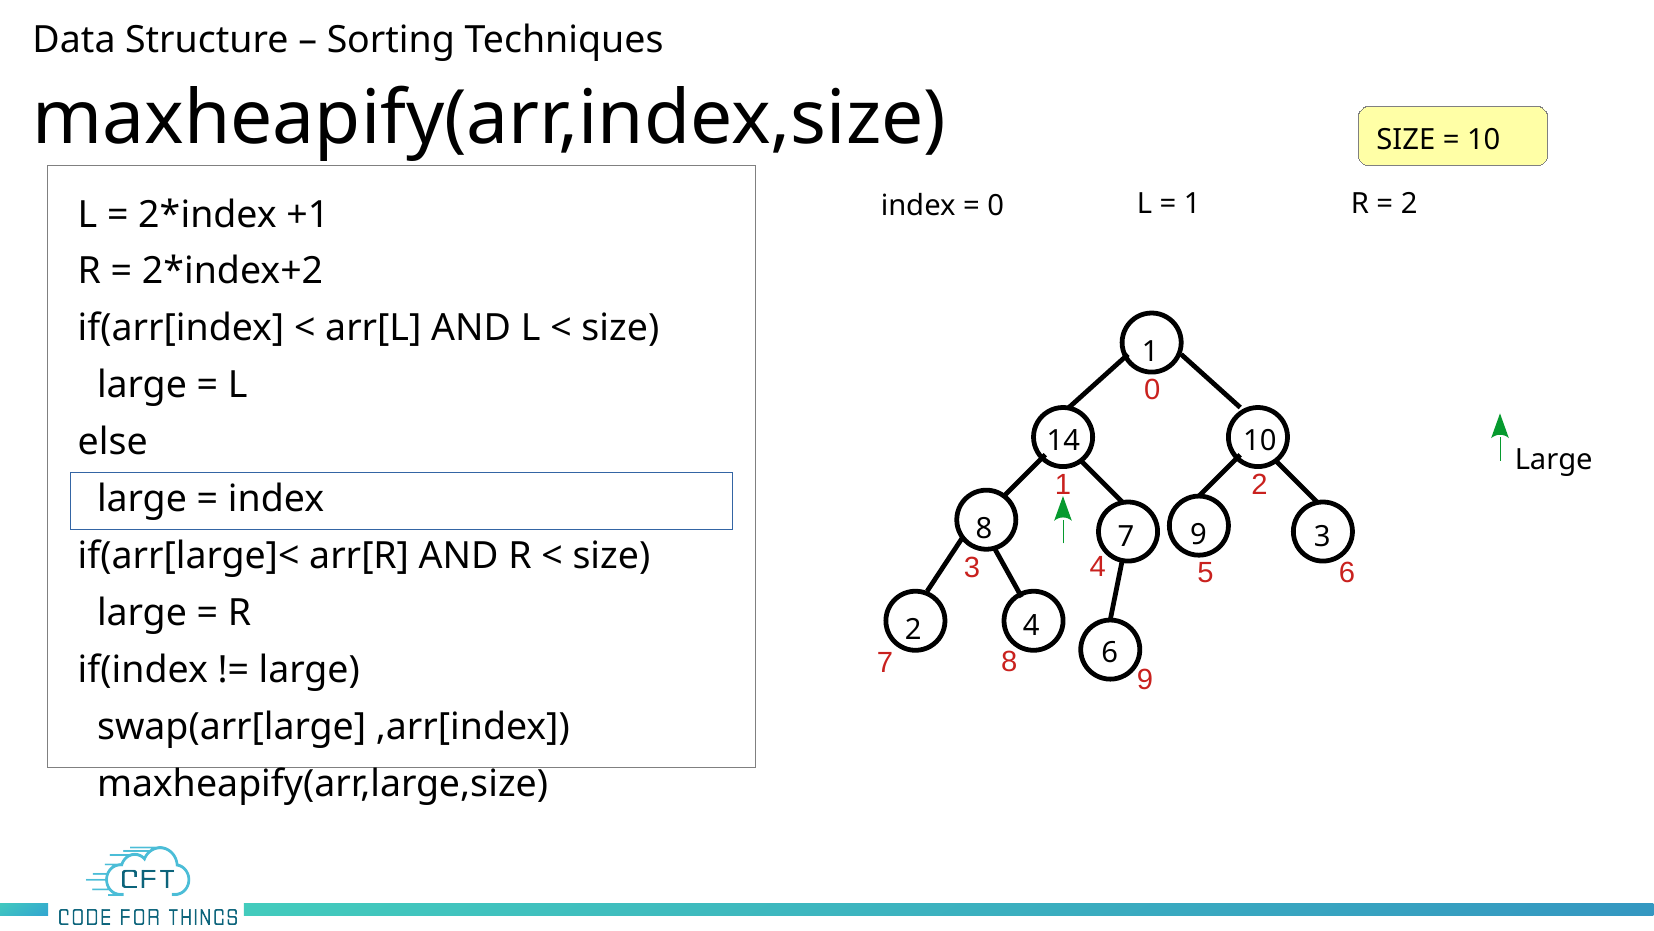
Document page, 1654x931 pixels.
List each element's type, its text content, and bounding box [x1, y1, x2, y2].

text_box [1169, 508, 1175, 543]
text_box [1003, 605, 1008, 636]
text_box 4 [1074, 542, 1121, 591]
title Data Structure – Sorting Techniques maxheapify(arr,index,size) [32, 12, 1184, 166]
text_box 2 [1236, 460, 1283, 509]
text_box [1049, 407, 1077, 411]
text_box 4 [1008, 597, 1057, 647]
text_box index = 0 [830, 177, 1075, 227]
text_box 0 [1129, 365, 1176, 414]
text_box SIZE = 10 [1361, 110, 1542, 160]
text_box [1121, 557, 1144, 562]
text_box [1135, 633, 1140, 666]
text_box [1098, 517, 1102, 542]
text_box 7 [1102, 507, 1151, 557]
text_box [1111, 501, 1145, 507]
text_box 10 [1228, 411, 1296, 461]
text_box [893, 591, 938, 601]
text_box [885, 605, 890, 636]
text_box [964, 490, 1009, 500]
text_box [1095, 620, 1126, 624]
text_box 2 [890, 601, 939, 651]
text_box 3 [949, 543, 955, 552]
text_box [1080, 632, 1086, 667]
text_box [1244, 407, 1272, 411]
text_box [1010, 502, 1016, 538]
text_box [315, 733, 325, 737]
text_box [939, 602, 946, 639]
text_box Large [1464, 431, 1622, 481]
text_box [1306, 501, 1340, 507]
text_box 1 [1119, 322, 1187, 373]
text_box [1293, 514, 1299, 549]
text_box 6 [1324, 548, 1371, 597]
text_box 8 [986, 638, 1033, 686]
text_box 5 [1182, 548, 1229, 597]
picture [59, 846, 237, 925]
text_box [47, 166, 756, 768]
text_box R = 2 [1300, 175, 1457, 225]
text_box 1 [1039, 460, 1086, 509]
text_box L = 2*index +1 R = 2*index+2 if(arr[index] < arr[L] AND L < size) large = L else large = index if(arr[large]< arr[R] AND R < size) large = R if(index != large) swap(arr[large] ,arr[index]) maxheapify(arr,large,size) [53, 179, 756, 733]
text_box [172, 733, 182, 737]
text_box [1130, 312, 1173, 322]
text_box [1033, 647, 1048, 651]
text_box 9 [1122, 655, 1168, 704]
text_box L = 1 [1086, 175, 1239, 225]
text_box [1348, 515, 1353, 548]
text_box 6 [1086, 624, 1135, 674]
text_box [1307, 557, 1324, 562]
text_box [956, 506, 960, 534]
text_box 8 [960, 500, 1010, 550]
text_box [1224, 510, 1229, 542]
text_box [489, 733, 499, 737]
text_box [1176, 496, 1221, 506]
text_box 7 [862, 638, 909, 686]
text_box [1093, 674, 1127, 680]
text_box [1358, 106, 1548, 166]
text_box 3 [949, 543, 996, 592]
text_box [1023, 591, 1052, 597]
text_box 14 [1031, 411, 1099, 461]
text_box [1151, 512, 1158, 551]
text_box 3 [1299, 507, 1348, 557]
text_box [1057, 602, 1064, 639]
text_box 9 [1175, 506, 1224, 556]
